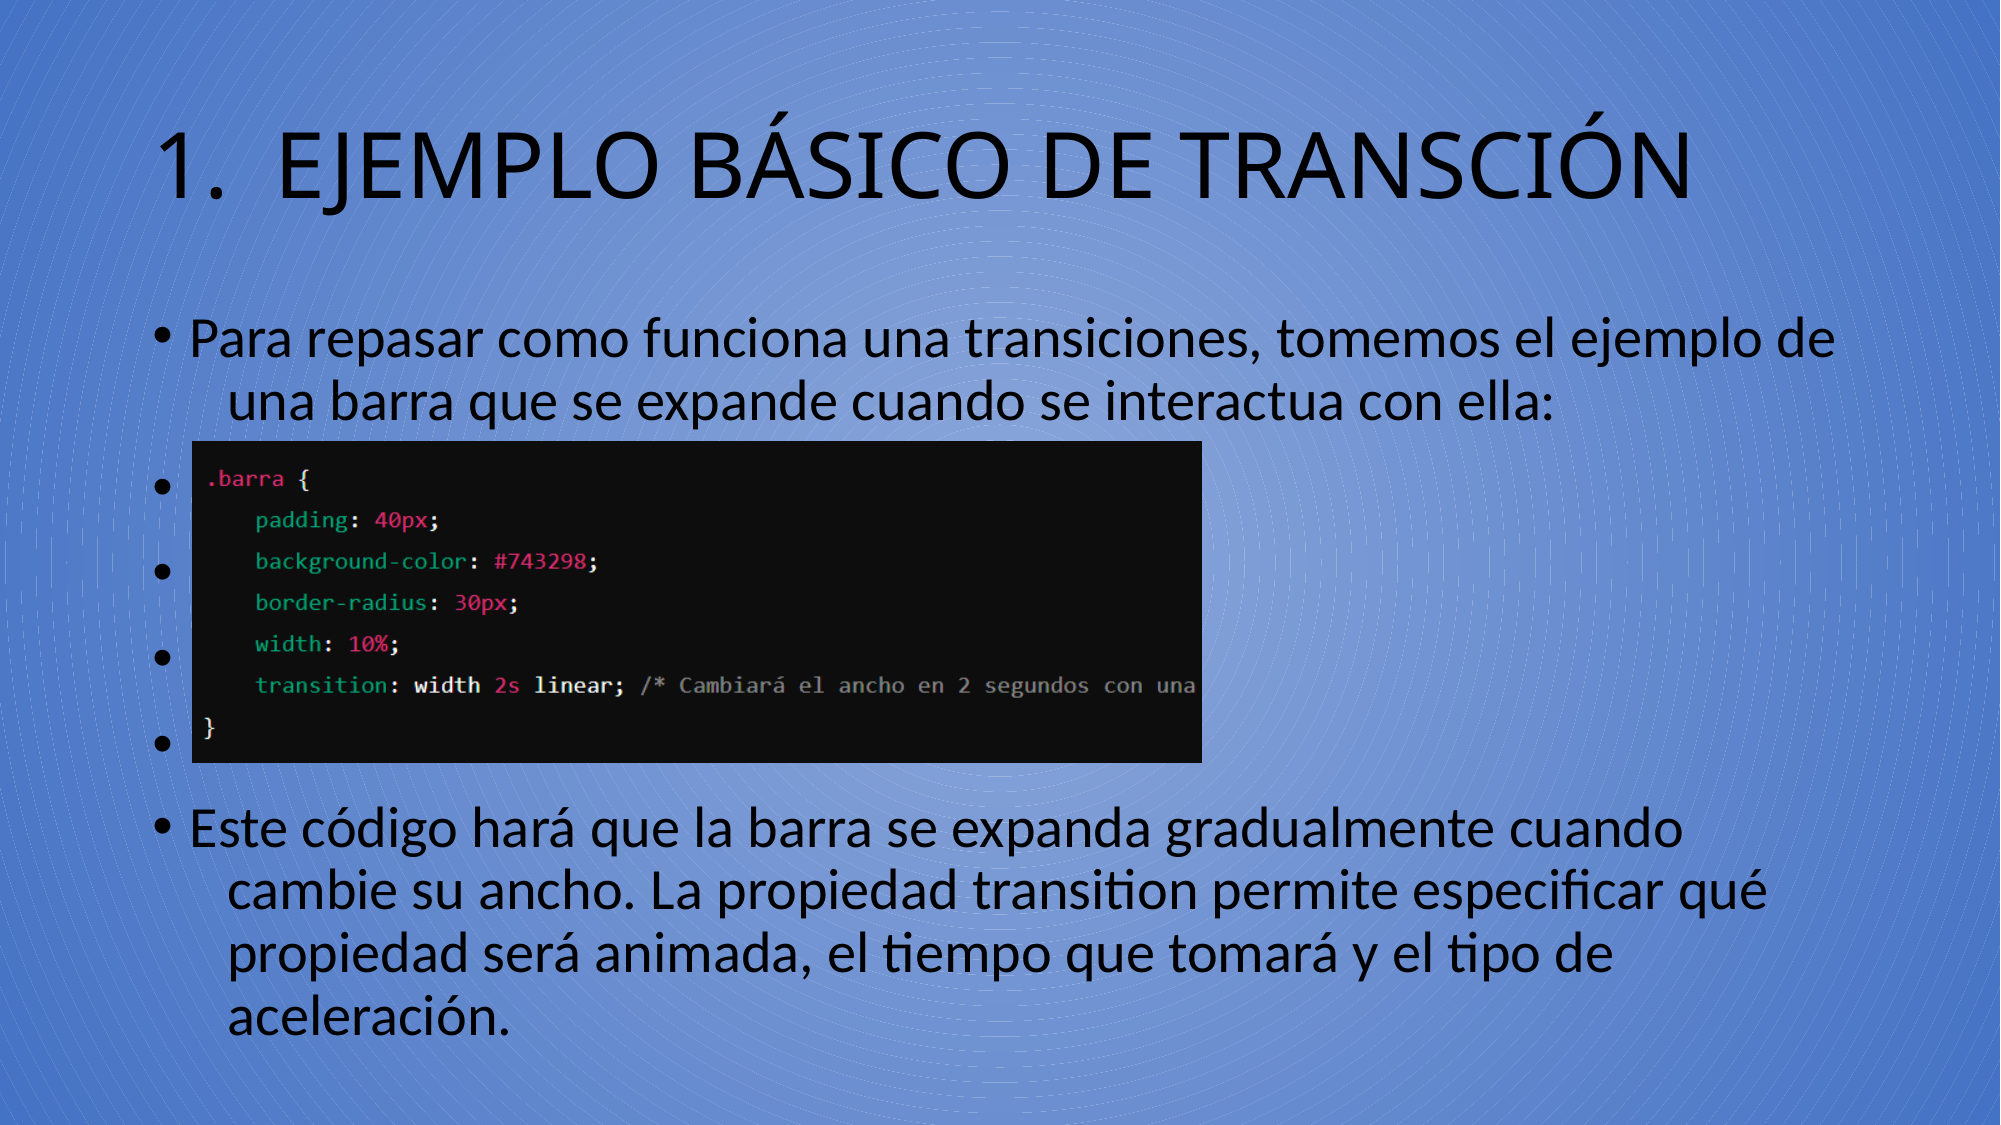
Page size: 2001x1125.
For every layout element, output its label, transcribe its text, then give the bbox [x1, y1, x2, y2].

picture [192, 441, 1202, 763]
list Para repasar como funciona una transiciones, tomemos el ejemplo de una barra que se expande cuando se interactua con ella: Este código hará que la barra se expanda gradualmente cuando cambie su ancho. La propiedad transition permite especificar qué propiedad será animada, el tiempo que tomará y el tipo de aceleración. [137, 299, 1863, 1090]
title EJEMPLO BÁSICO DE TRANSCIÓN [137, 59, 1863, 278]
